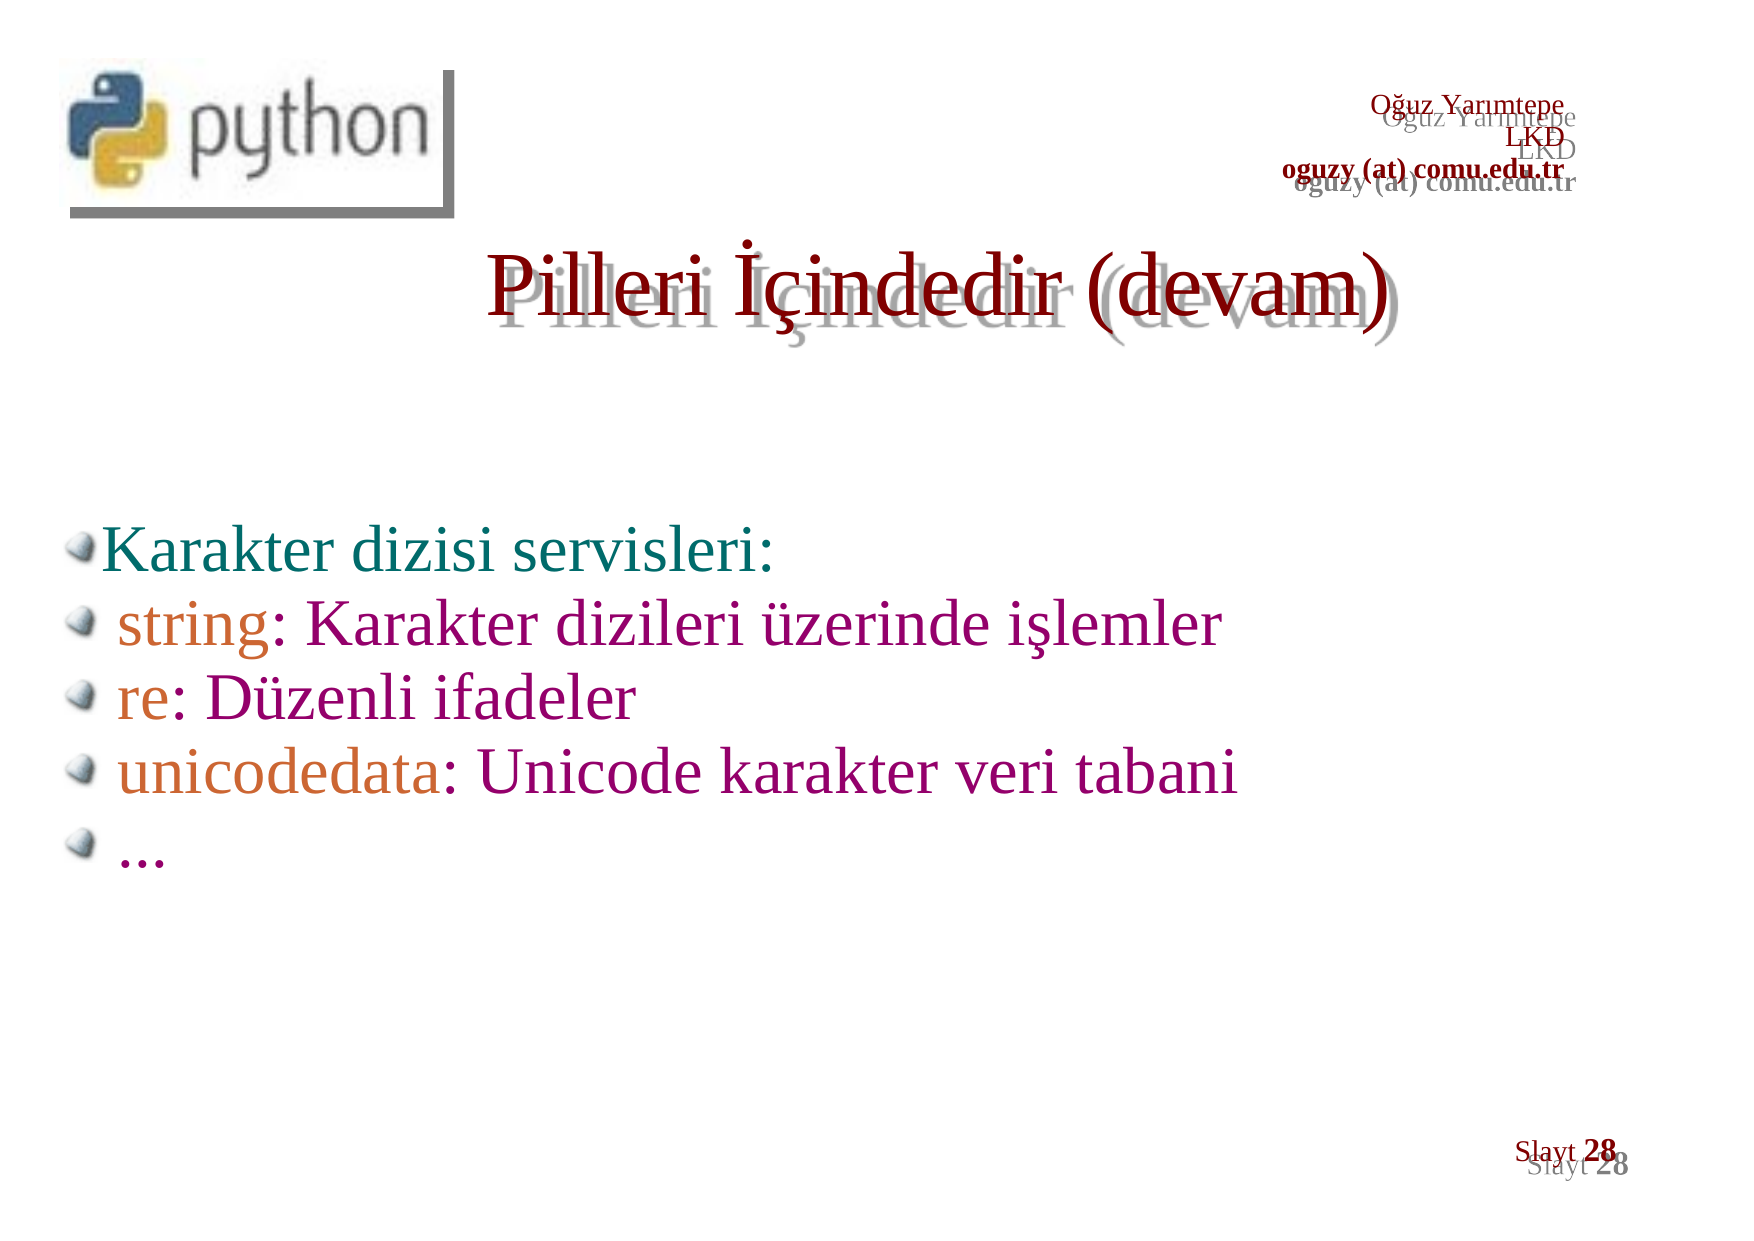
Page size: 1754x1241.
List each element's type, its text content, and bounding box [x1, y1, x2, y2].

picture [59, 58, 443, 207]
title Pilleri İçindedir (devam) [194, 214, 1684, 355]
subtitle Karakter dizisi servisleri: string: Karakter dizileri üzerinde işlemler re: Düzenli ifadeler unicodedata: Unicode karakter veri tabani ... [59, 360, 1695, 1034]
